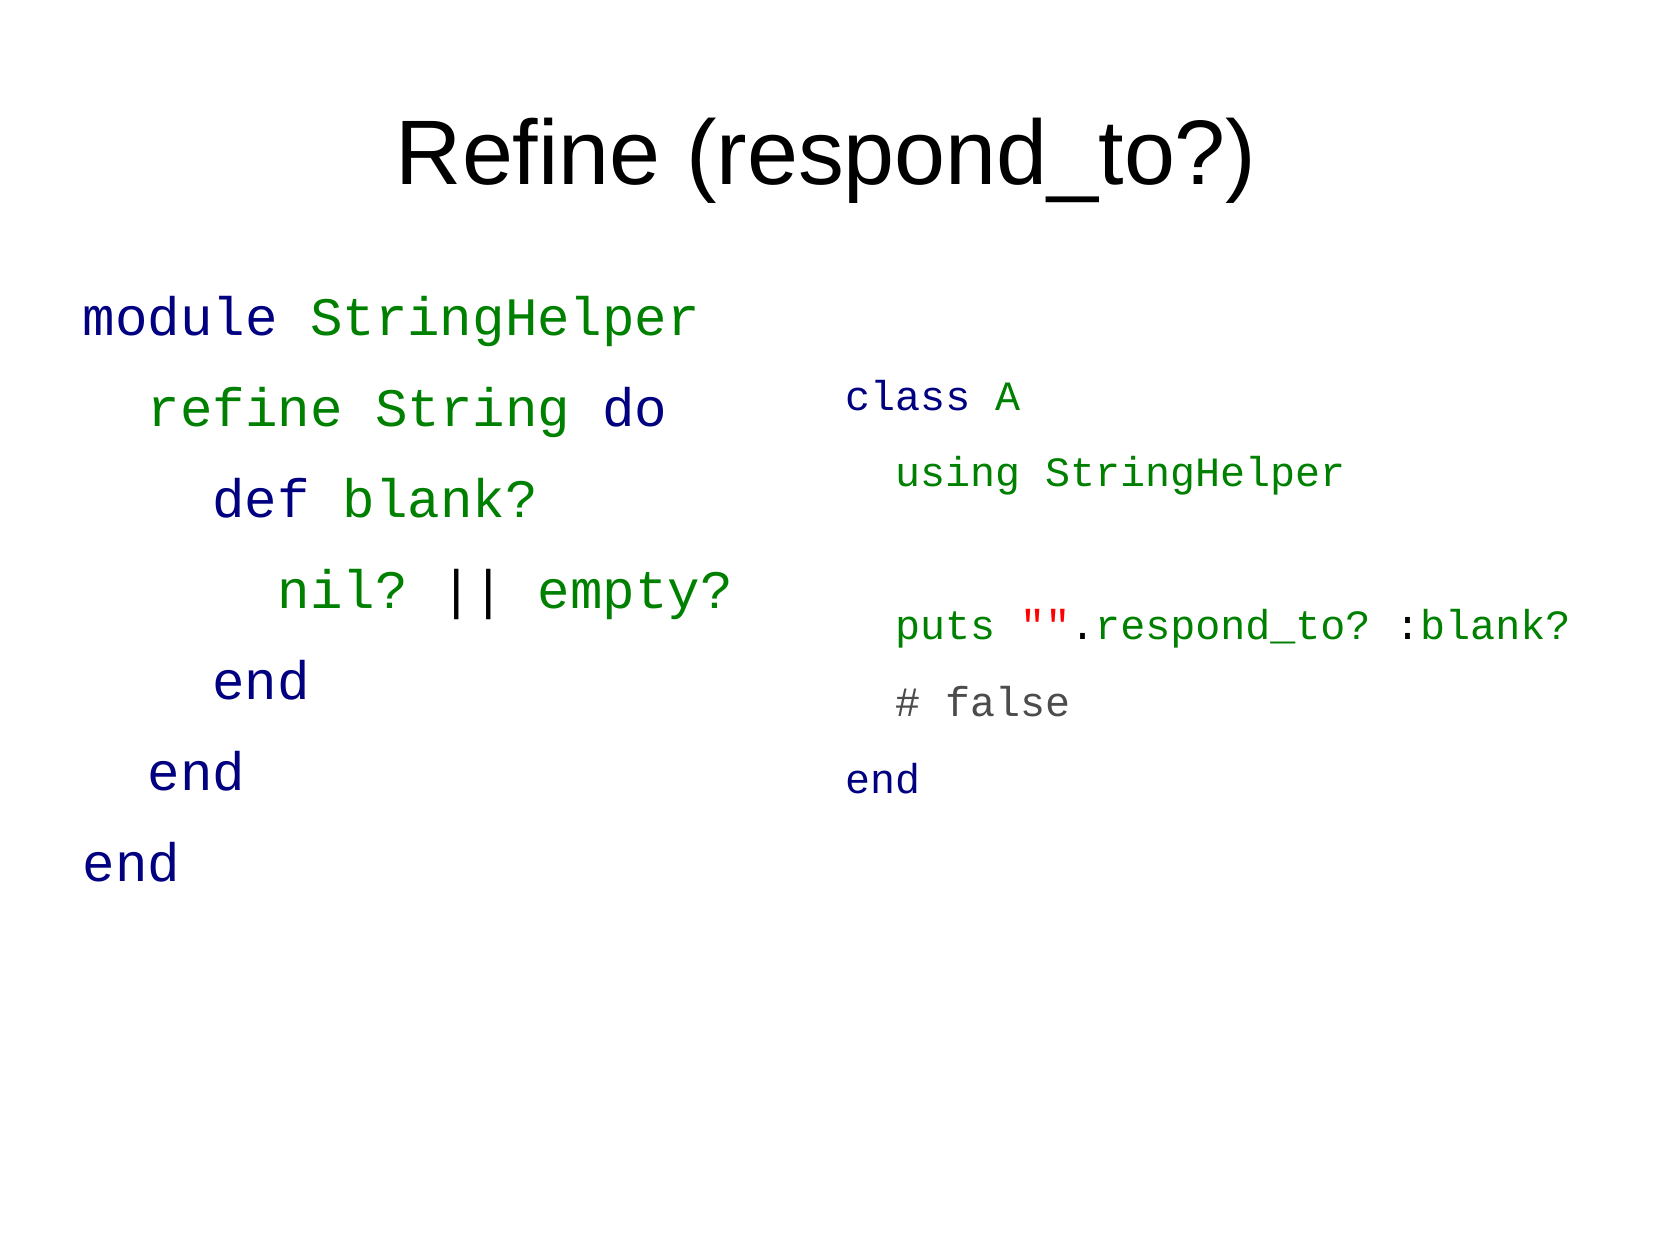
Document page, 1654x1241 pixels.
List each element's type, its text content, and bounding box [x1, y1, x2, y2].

list class A using StringHelper puts "".respond_to? :blank? # false end [845, 290, 1572, 1010]
title Refine (respond_to?) [82, 49, 1571, 257]
list module StringHelper refine String do def blank? nil? || empty? end end end [82, 290, 809, 1010]
